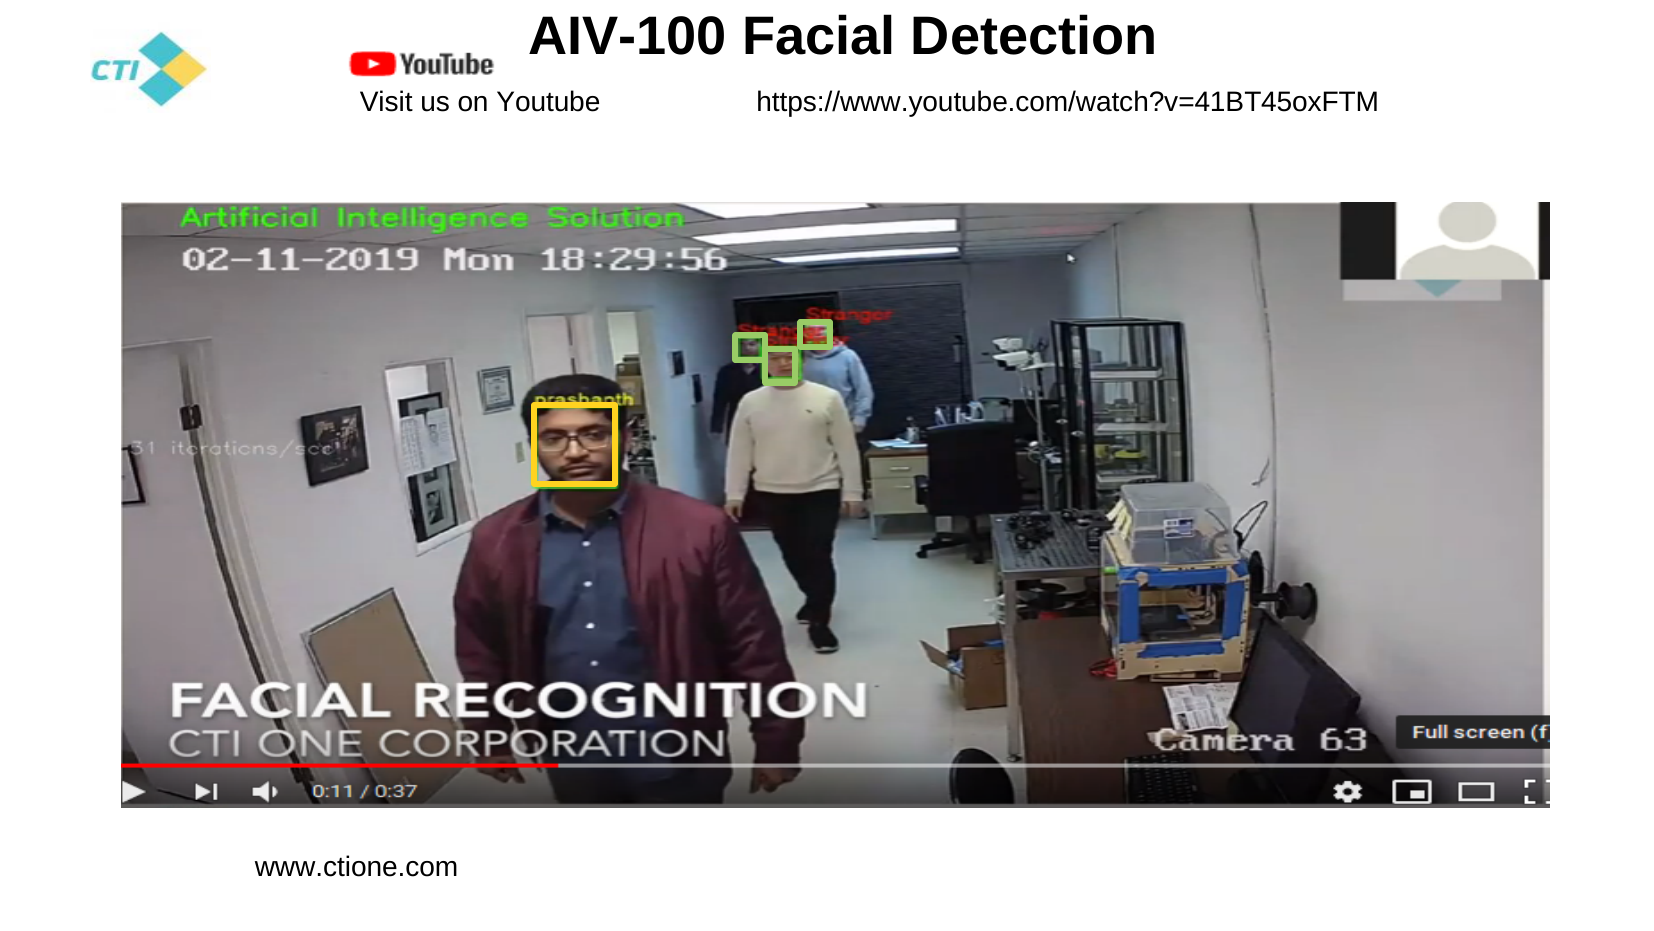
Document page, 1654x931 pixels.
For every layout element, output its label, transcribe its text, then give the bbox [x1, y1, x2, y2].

text_box www.ctione.com [240, 843, 601, 893]
picture [90, 22, 211, 113]
picture [346, 49, 496, 79]
text_box Visit us on Youtube [345, 78, 721, 128]
picture [121, 202, 1550, 808]
text_box https://www.youtube.com/watch?v=41BT45oxFTM [741, 78, 1606, 128]
